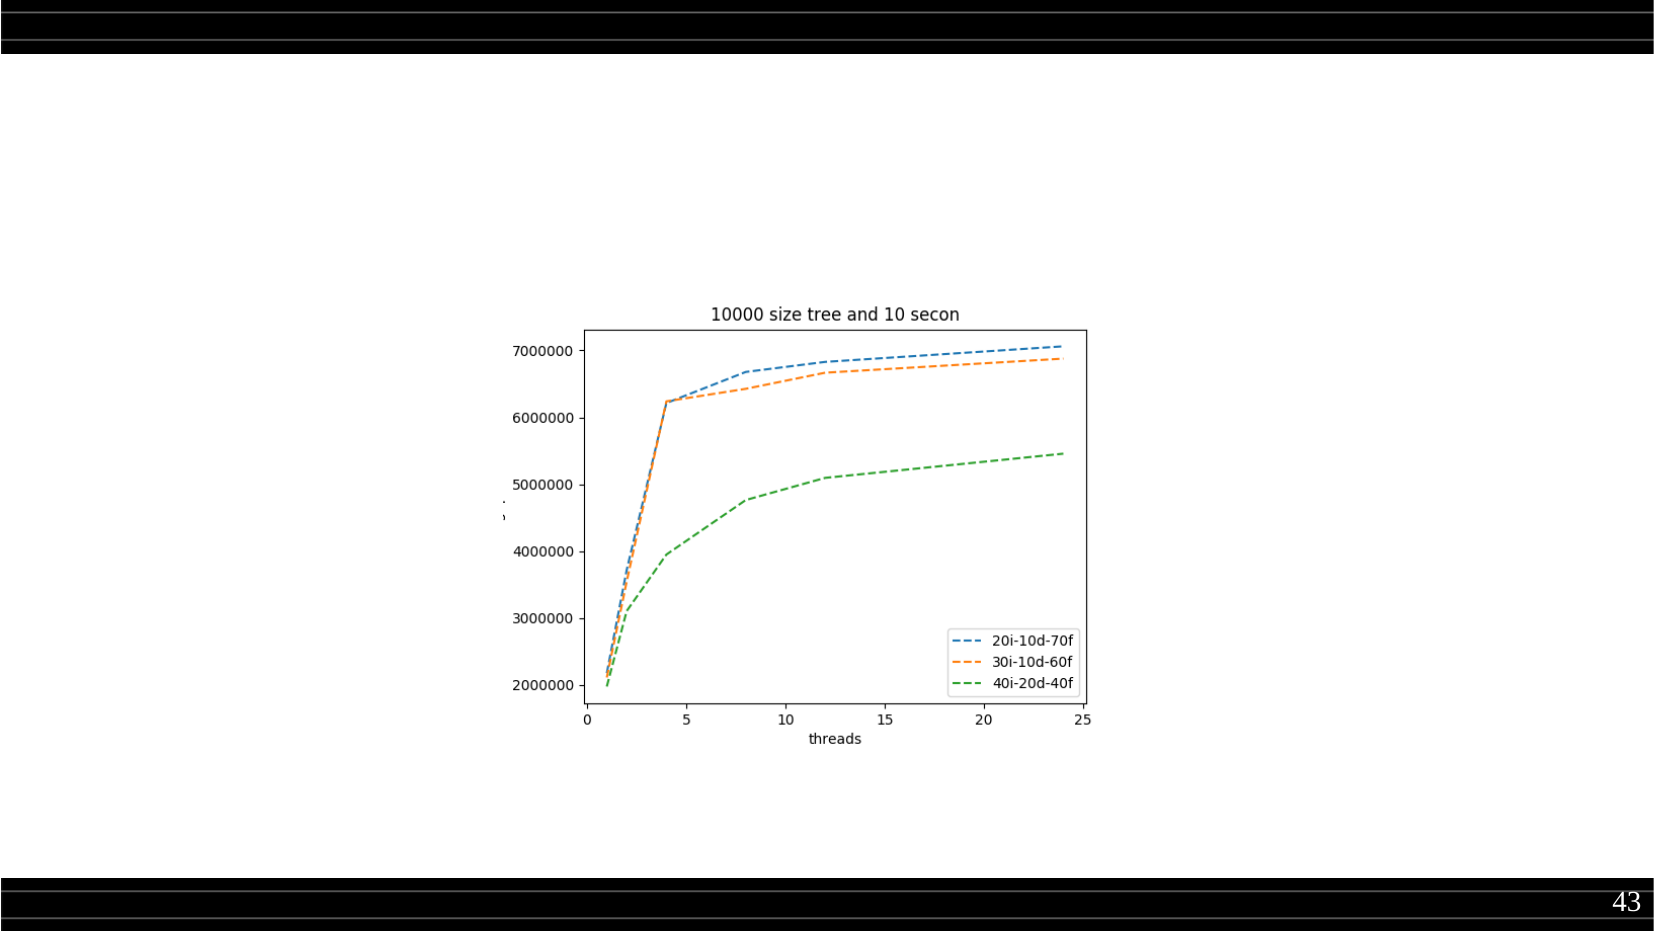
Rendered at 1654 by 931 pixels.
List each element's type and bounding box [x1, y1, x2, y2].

picture [1, 0, 1654, 54]
picture [503, 271, 1151, 757]
picture [1, 878, 1654, 931]
